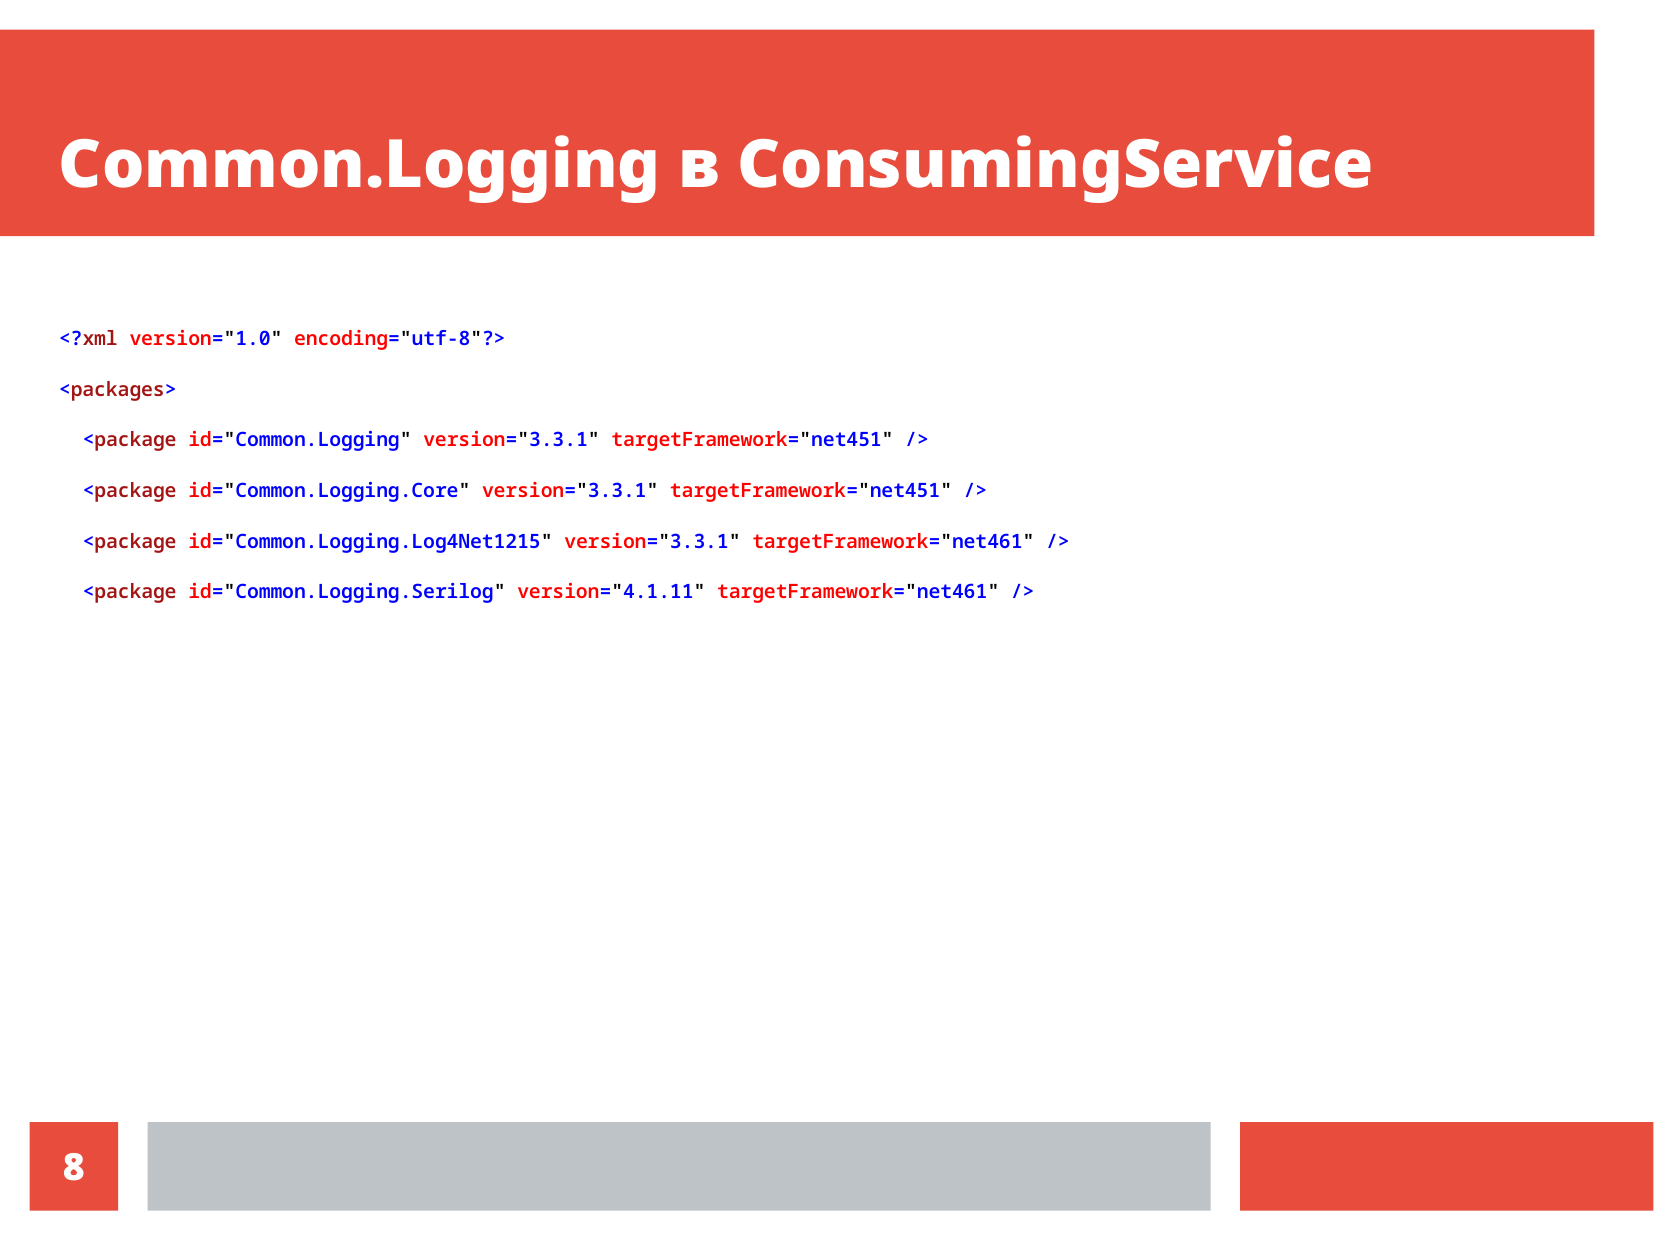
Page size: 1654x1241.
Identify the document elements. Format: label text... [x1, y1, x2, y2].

title Common.Logging в ConsumingService [59, 59, 1595, 207]
list <?xml version="1.0" encoding="utf-8"?> <packages> <package id="Common.Logging" version="3.3.1" targetFramework="net451" /> <package id="Common.Logging.Core" version="3.3.1" targetFramework="net451" /> <package id="Common.Logging.Log4Net1215" version="3.3.1" targetFramework="net461" /> <package id="Common.Logging.Serilog" version="4.1.11" targetFramework="net461" /> [59, 324, 1565, 1093]
